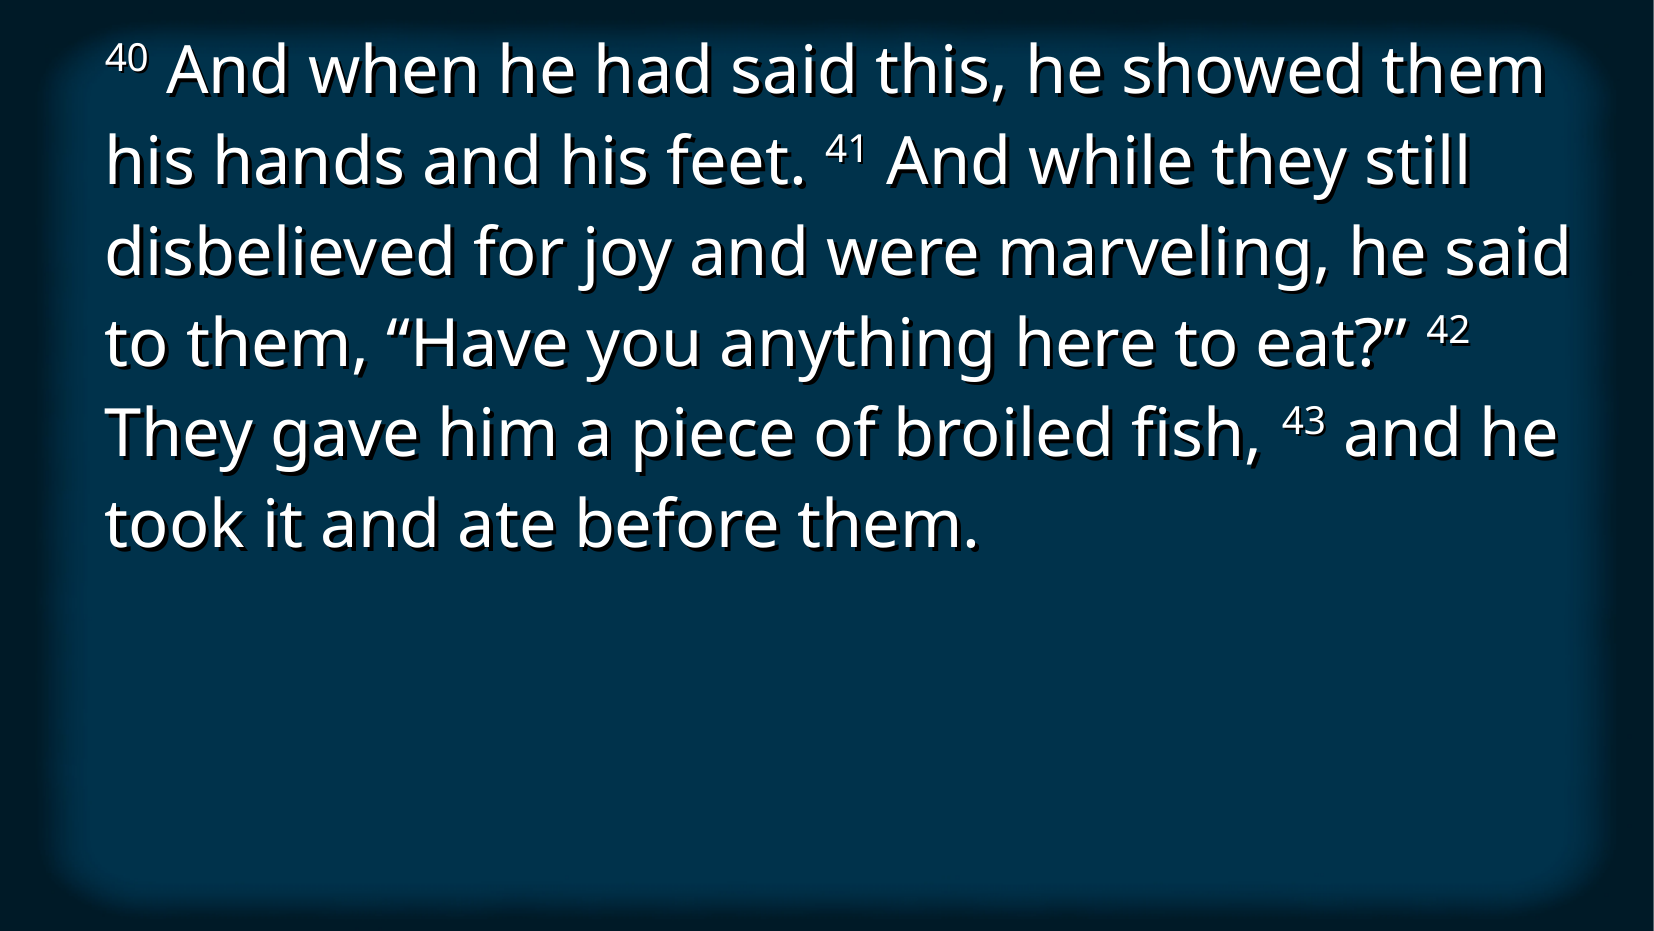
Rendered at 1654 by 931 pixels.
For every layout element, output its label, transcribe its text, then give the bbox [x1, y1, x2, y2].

text_box 40 And when he had said this, he showed them his hands and his feet. 41 And while they still disbelieved for joy and were marveling, he said to them, “Have you anything here to eat?” 42 They gave him a piece of broiled fish, 43 and he took it and ate before them. [90, 15, 1591, 563]
picture [0, 0, 1654, 931]
